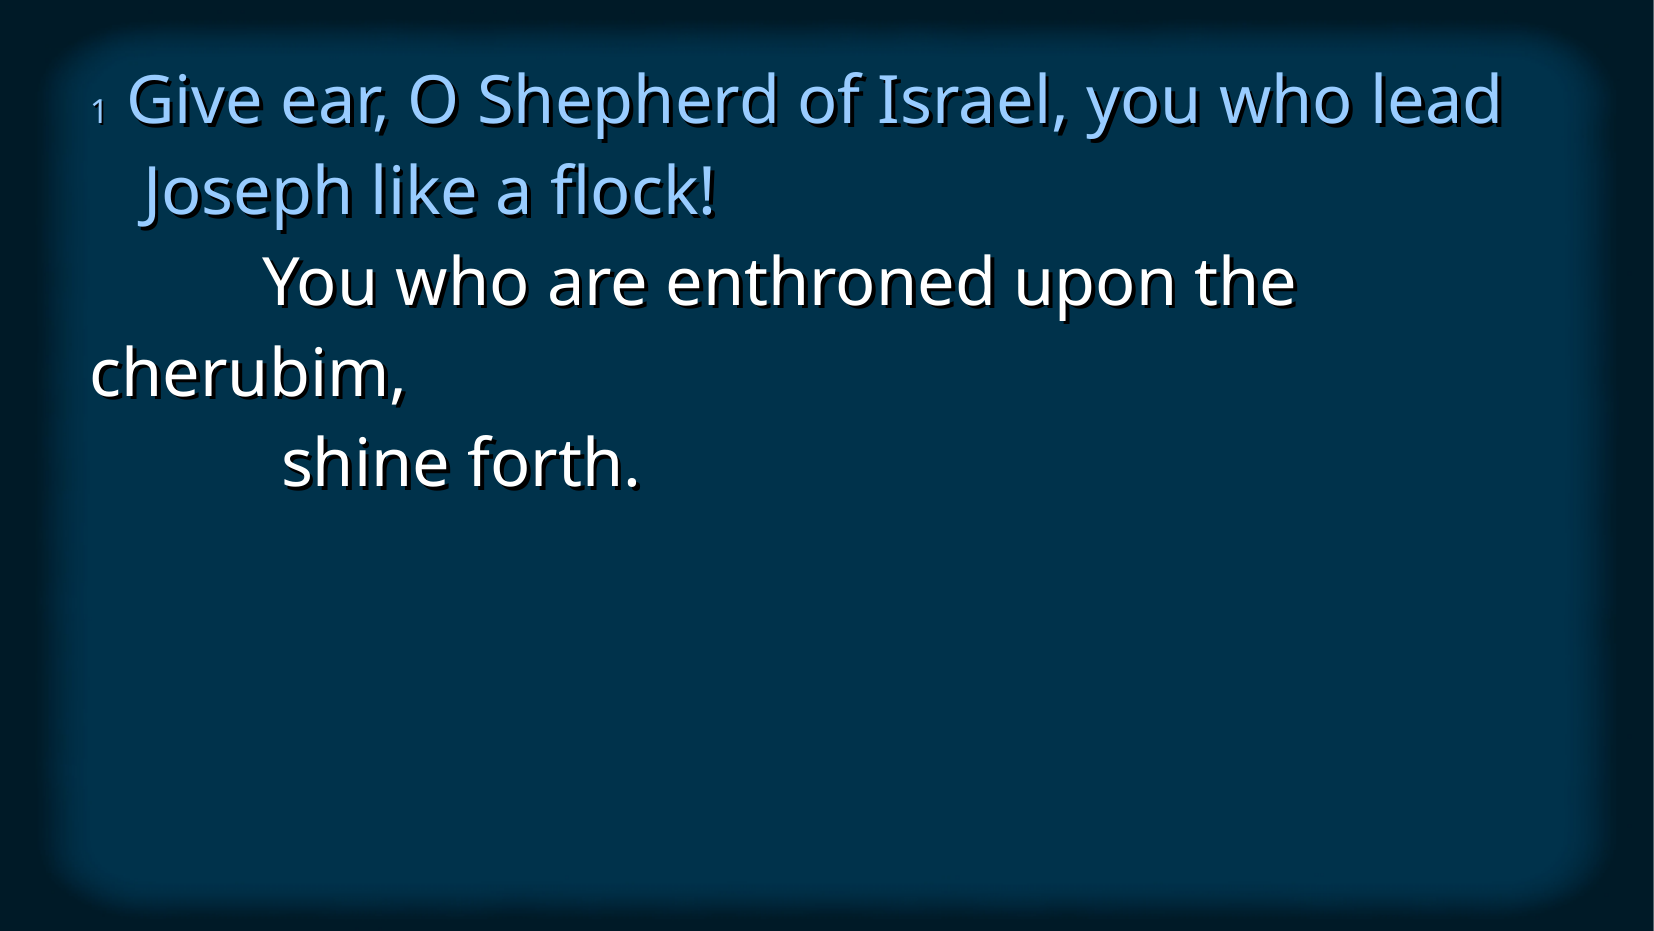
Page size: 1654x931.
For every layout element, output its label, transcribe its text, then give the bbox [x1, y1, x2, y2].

picture [0, 0, 1654, 931]
text_box 1 Give ear, O Shepherd of Israel, you who lead Joseph like a flock! You who are enthroned upon the cherubim, shine forth. [75, 45, 1591, 436]
